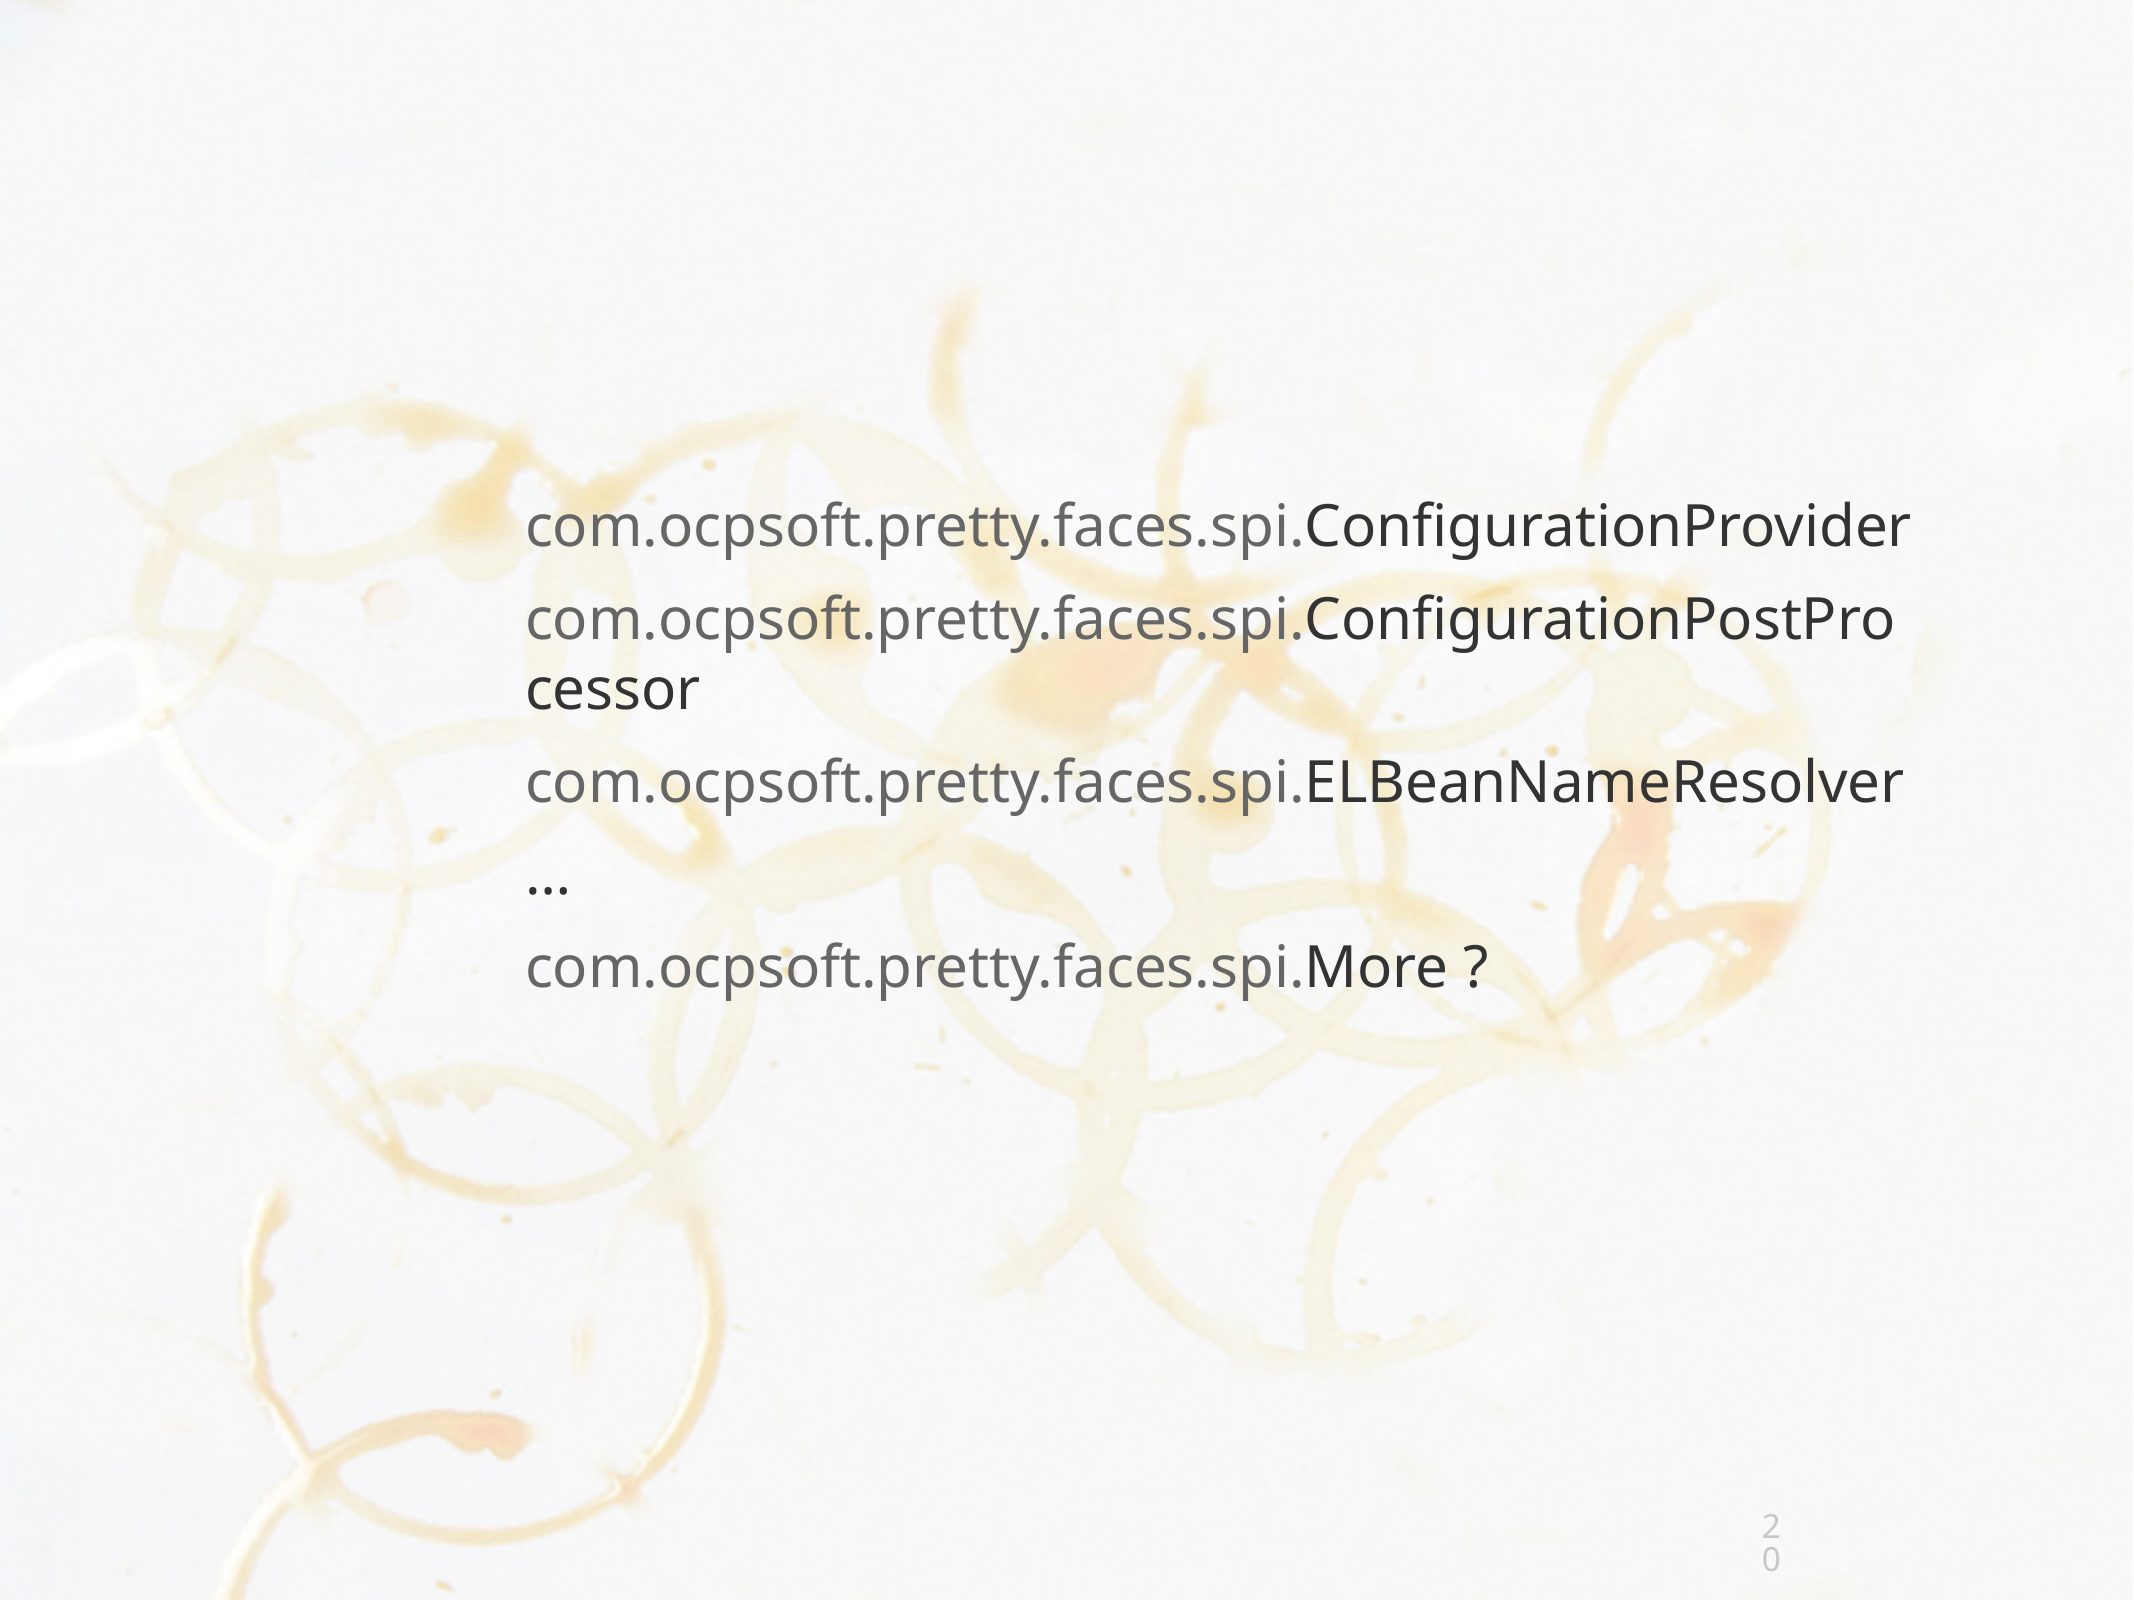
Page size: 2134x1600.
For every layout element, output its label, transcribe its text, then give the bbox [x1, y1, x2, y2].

picture [0, 0, 2134, 1600]
text_box com.ocpsoft.pretty.faces.spi.ConfigurationProvider com.ocpsoft.pretty.faces.spi.ConfigurationPostProcessor com.ocpsoft.pretty.faces.spi.ELBeanNameResolver … com.ocpsoft.pretty.faces.spi.More ? [525, 522, 1913, 1058]
